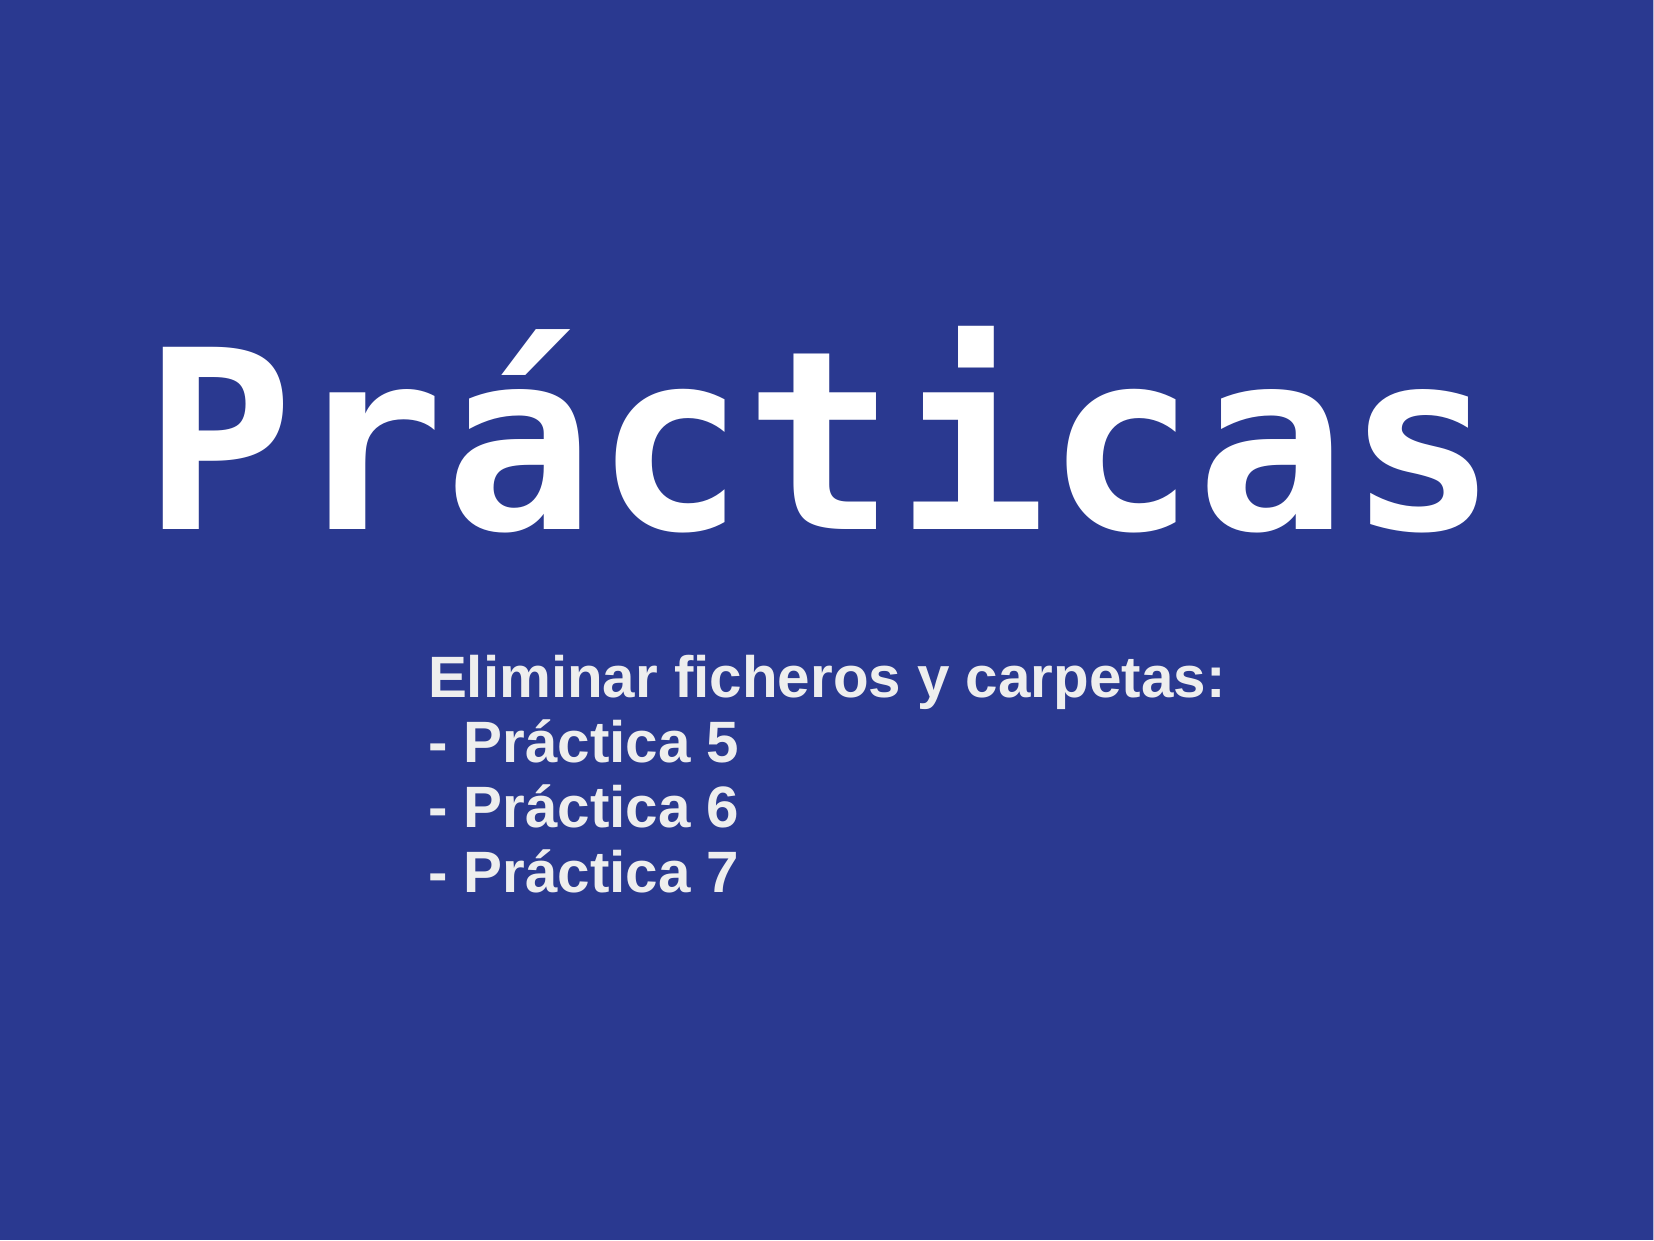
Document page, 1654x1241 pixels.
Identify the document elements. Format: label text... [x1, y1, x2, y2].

title Prácticas [0, 0, 1642, 1063]
text_box Eliminar ficheros y carpetas: - Práctica 5 - Práctica 6 - Práctica 7 [413, 637, 1242, 913]
